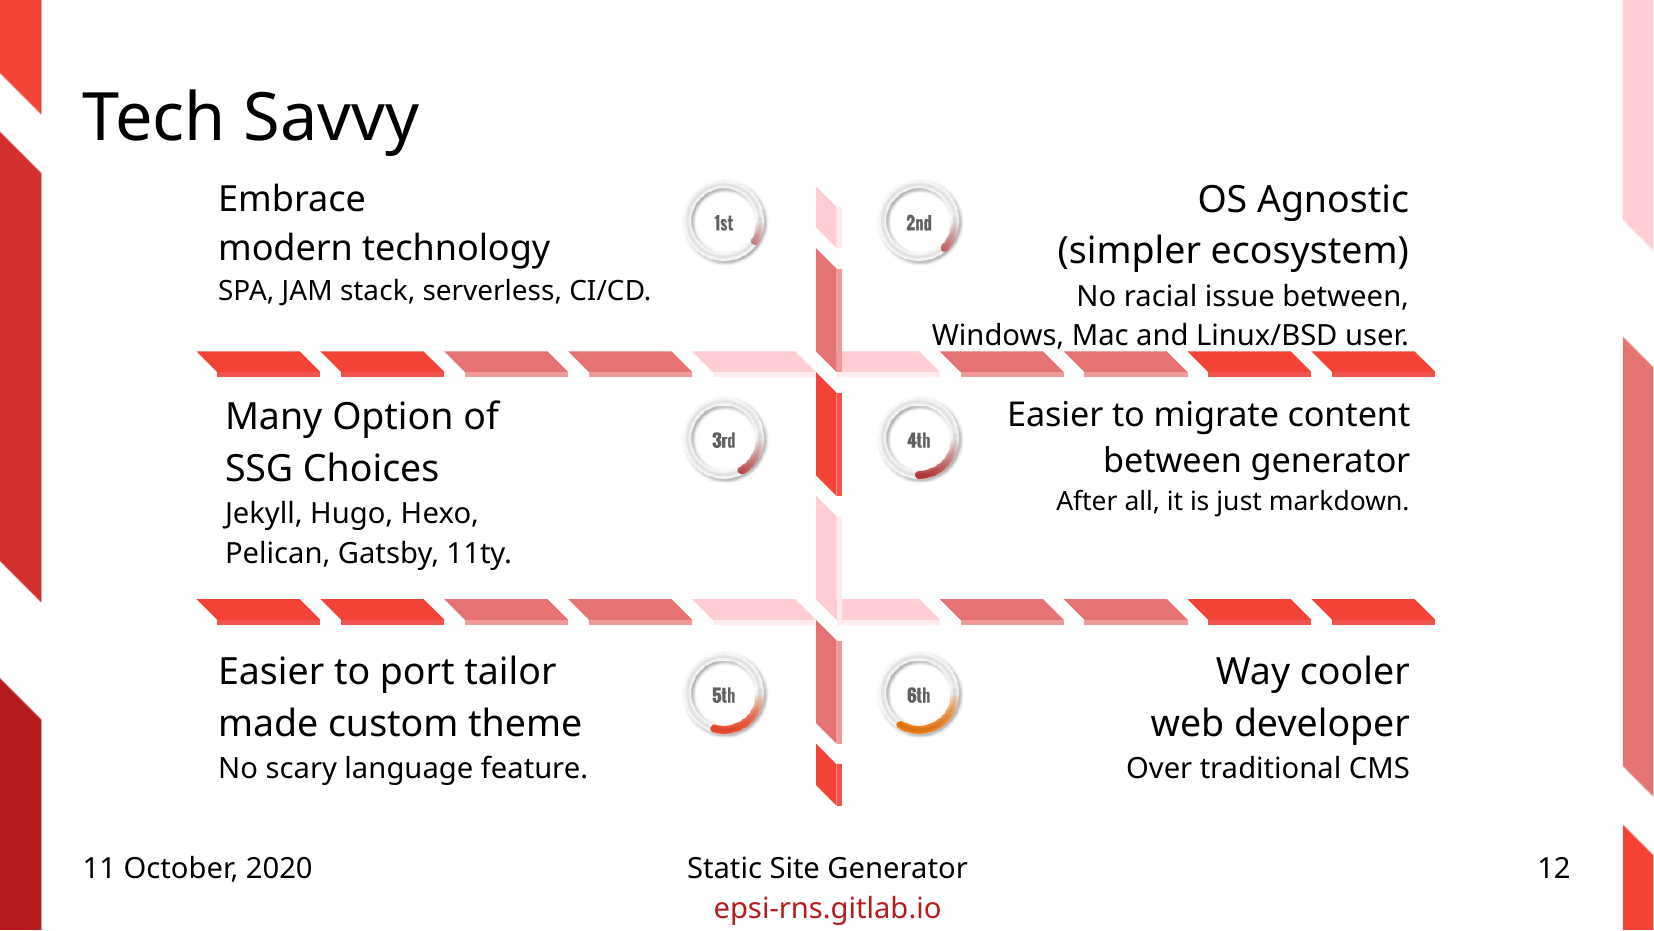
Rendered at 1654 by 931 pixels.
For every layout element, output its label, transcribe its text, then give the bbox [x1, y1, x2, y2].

picture [0, 0, 1654, 931]
list Many Option of SSG Choices Jekyll, Hugo, Hexo, Pelican, Gatsby, 11ty. [225, 390, 539, 593]
list OS Agnostic (simpler ecosystem) No racial issue between, Windows, Mac and Linux/BSD user. [930, 172, 1410, 376]
list Embrace modern technology SPA, JAM stack, serverless, CI/CD. [218, 172, 654, 345]
list Easier to port tailor made custom theme No scary language feature. [218, 645, 661, 806]
list Way cooler web developer Over traditional CMS [1111, 645, 1411, 821]
list Easier to migrate content between generator After all, it is just markdown. [975, 390, 1411, 551]
